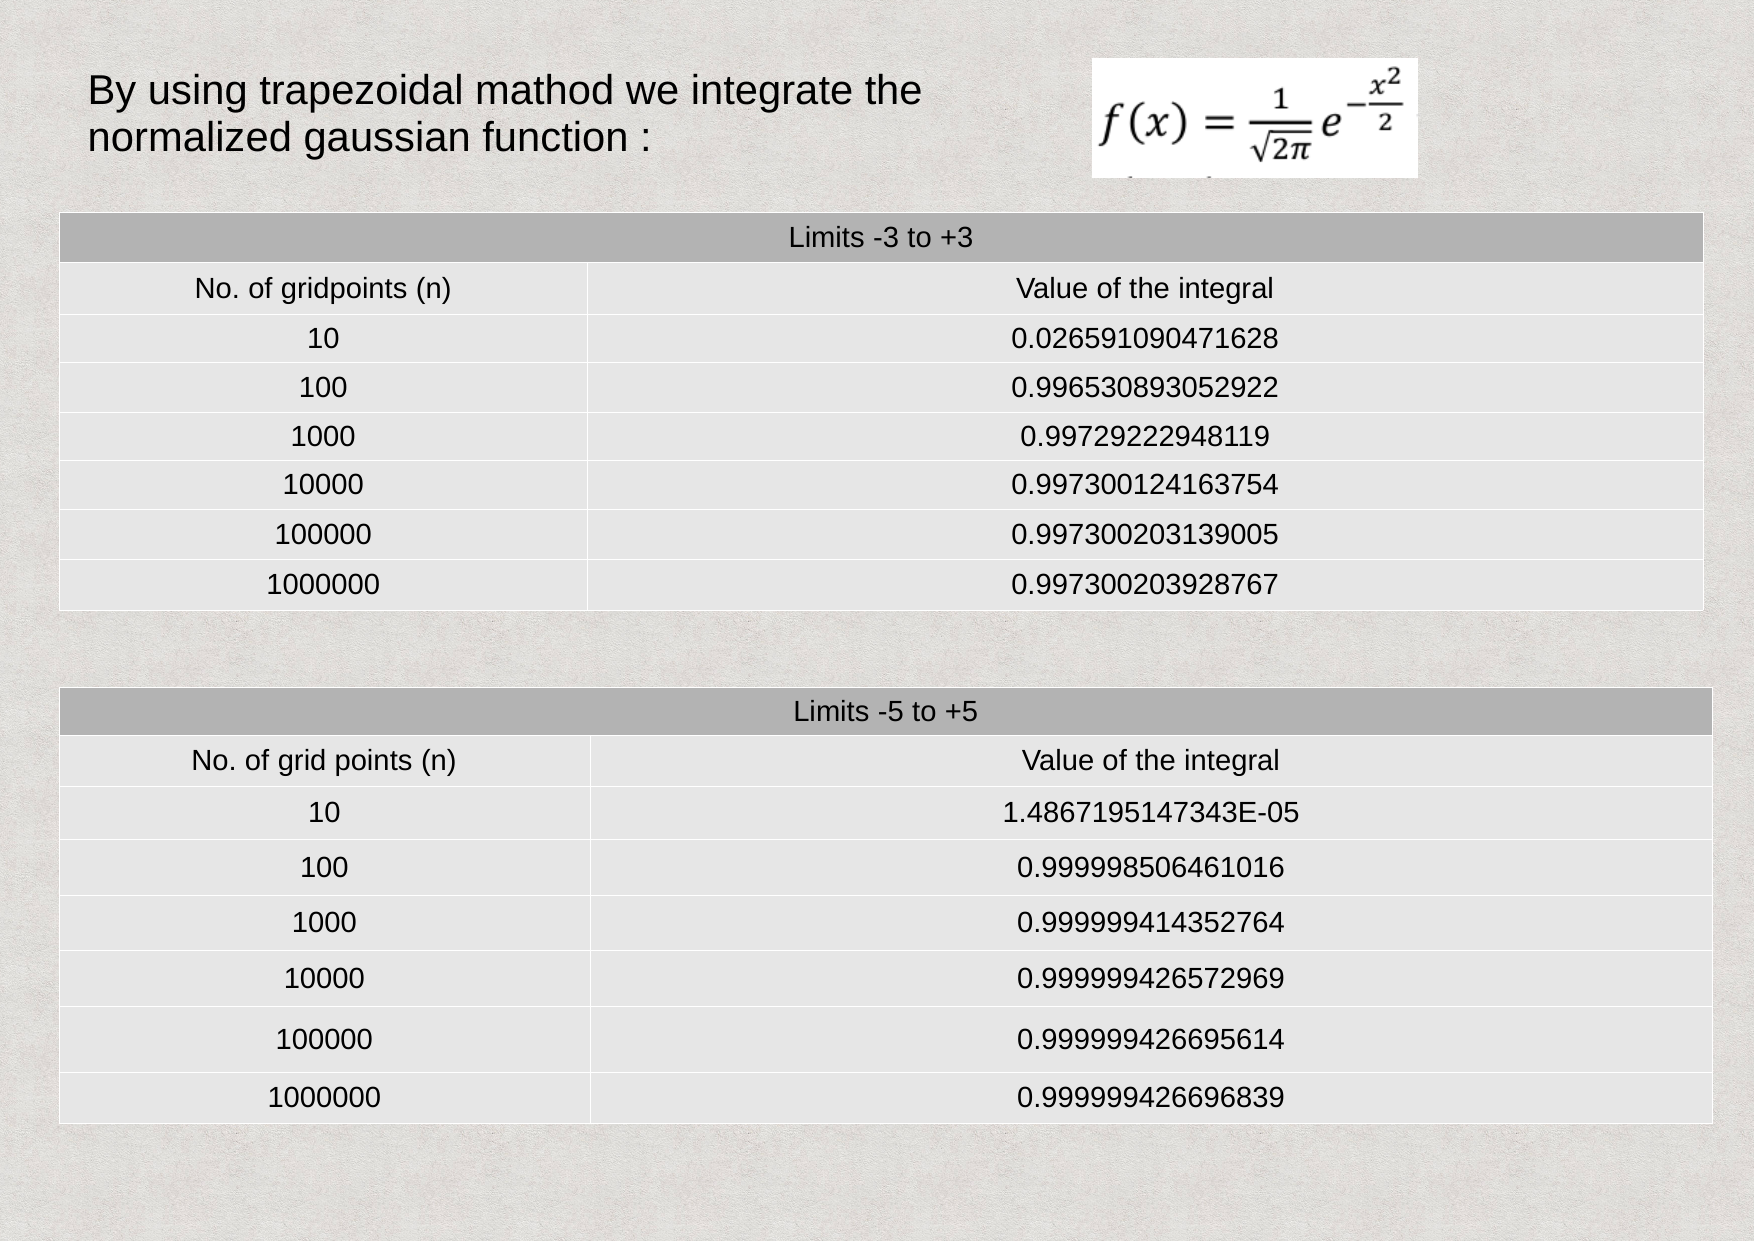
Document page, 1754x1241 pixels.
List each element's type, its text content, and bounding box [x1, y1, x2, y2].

table_cell 1000000 [60, 1073, 590, 1123]
table_cell 10 [60, 787, 590, 839]
table_cell No. of grid points (n) [60, 736, 590, 786]
table_cell 0.999998506461016 [591, 840, 1712, 895]
table_cell No. of gridpoints (n) [60, 263, 587, 314]
table_header Limits -5 to +5 [60, 688, 1712, 735]
table_cell 0.99729222948119 [588, 413, 1703, 460]
table_cell 0.997300124163754 [588, 461, 1703, 509]
table_cell 100000 [60, 510, 587, 559]
table_header Limits -3 to +3 [60, 213, 1703, 262]
picture [0, 0, 1754, 1241]
table_cell 100 [60, 363, 587, 412]
table_cell 0.997300203928767 [588, 560, 1703, 610]
table_cell 100 [60, 840, 590, 895]
table_cell 0.026591090471628 [588, 315, 1703, 362]
table_cell 1000 [60, 413, 587, 460]
title By using trapezoidal mathod we integrate the normalized gaussian function : [87, 49, 1063, 178]
table_cell 0.999999426696839 [591, 1073, 1712, 1123]
table_cell Value of the integral [588, 263, 1703, 314]
table_cell 10 [60, 315, 587, 362]
table_cell 0.997300203139005 [588, 510, 1703, 559]
table_cell 10000 [60, 951, 590, 1006]
table_cell 0.999999426572969 [591, 951, 1712, 1006]
table_cell Value of the integral [591, 736, 1712, 786]
table_cell 0.996530893052922 [588, 363, 1703, 412]
table_cell 0.999999414352764 [591, 896, 1712, 950]
table_cell 0.999999426695614 [591, 1007, 1712, 1072]
table_cell 10000 [60, 461, 587, 509]
table_cell 1.4867195147343E-05 [591, 787, 1712, 839]
table_cell 1000 [60, 896, 590, 950]
table_cell 100000 [60, 1007, 590, 1072]
table_cell 1000000 [60, 560, 587, 610]
